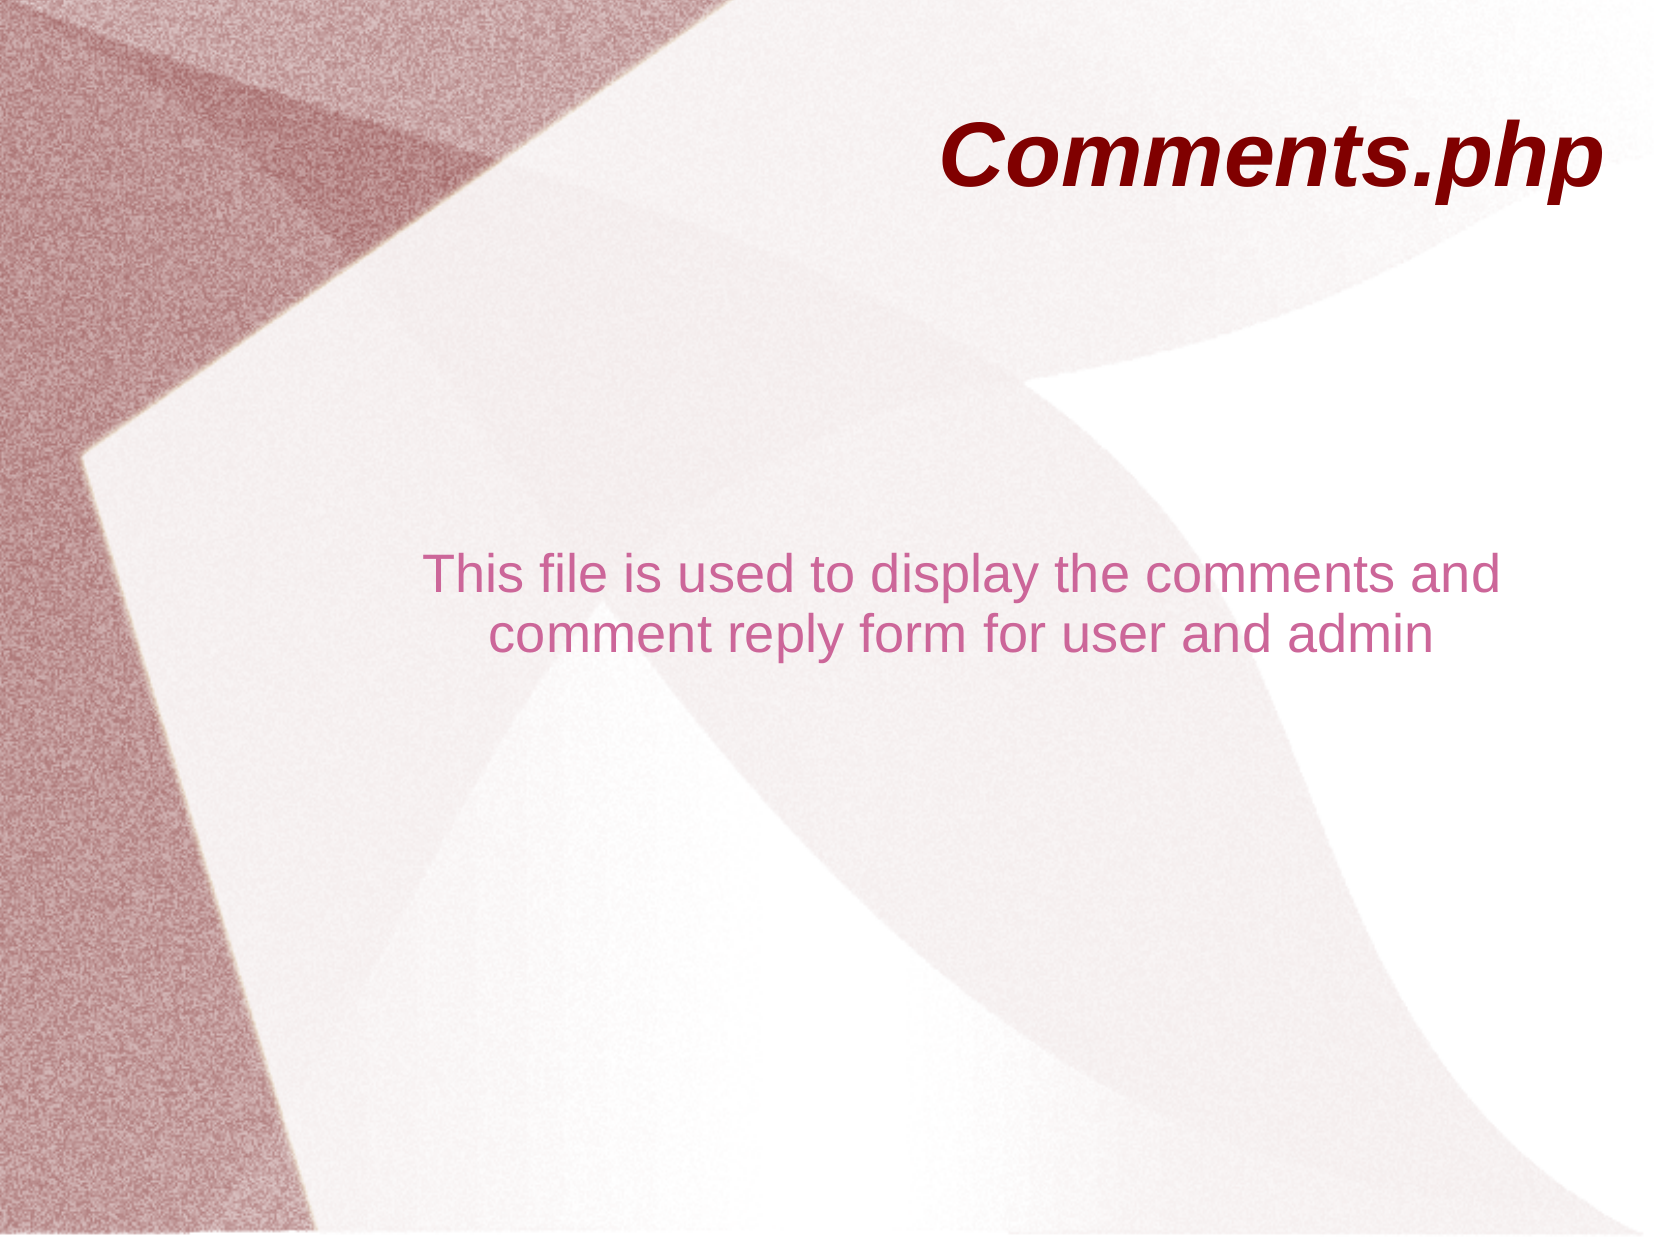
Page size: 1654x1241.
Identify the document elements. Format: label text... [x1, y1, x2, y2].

text_box This file is used to display the comments and comment reply form for user and admin [324, 290, 1601, 916]
picture [0, 0, 1654, 1241]
title Comments.php [596, 49, 1607, 257]
